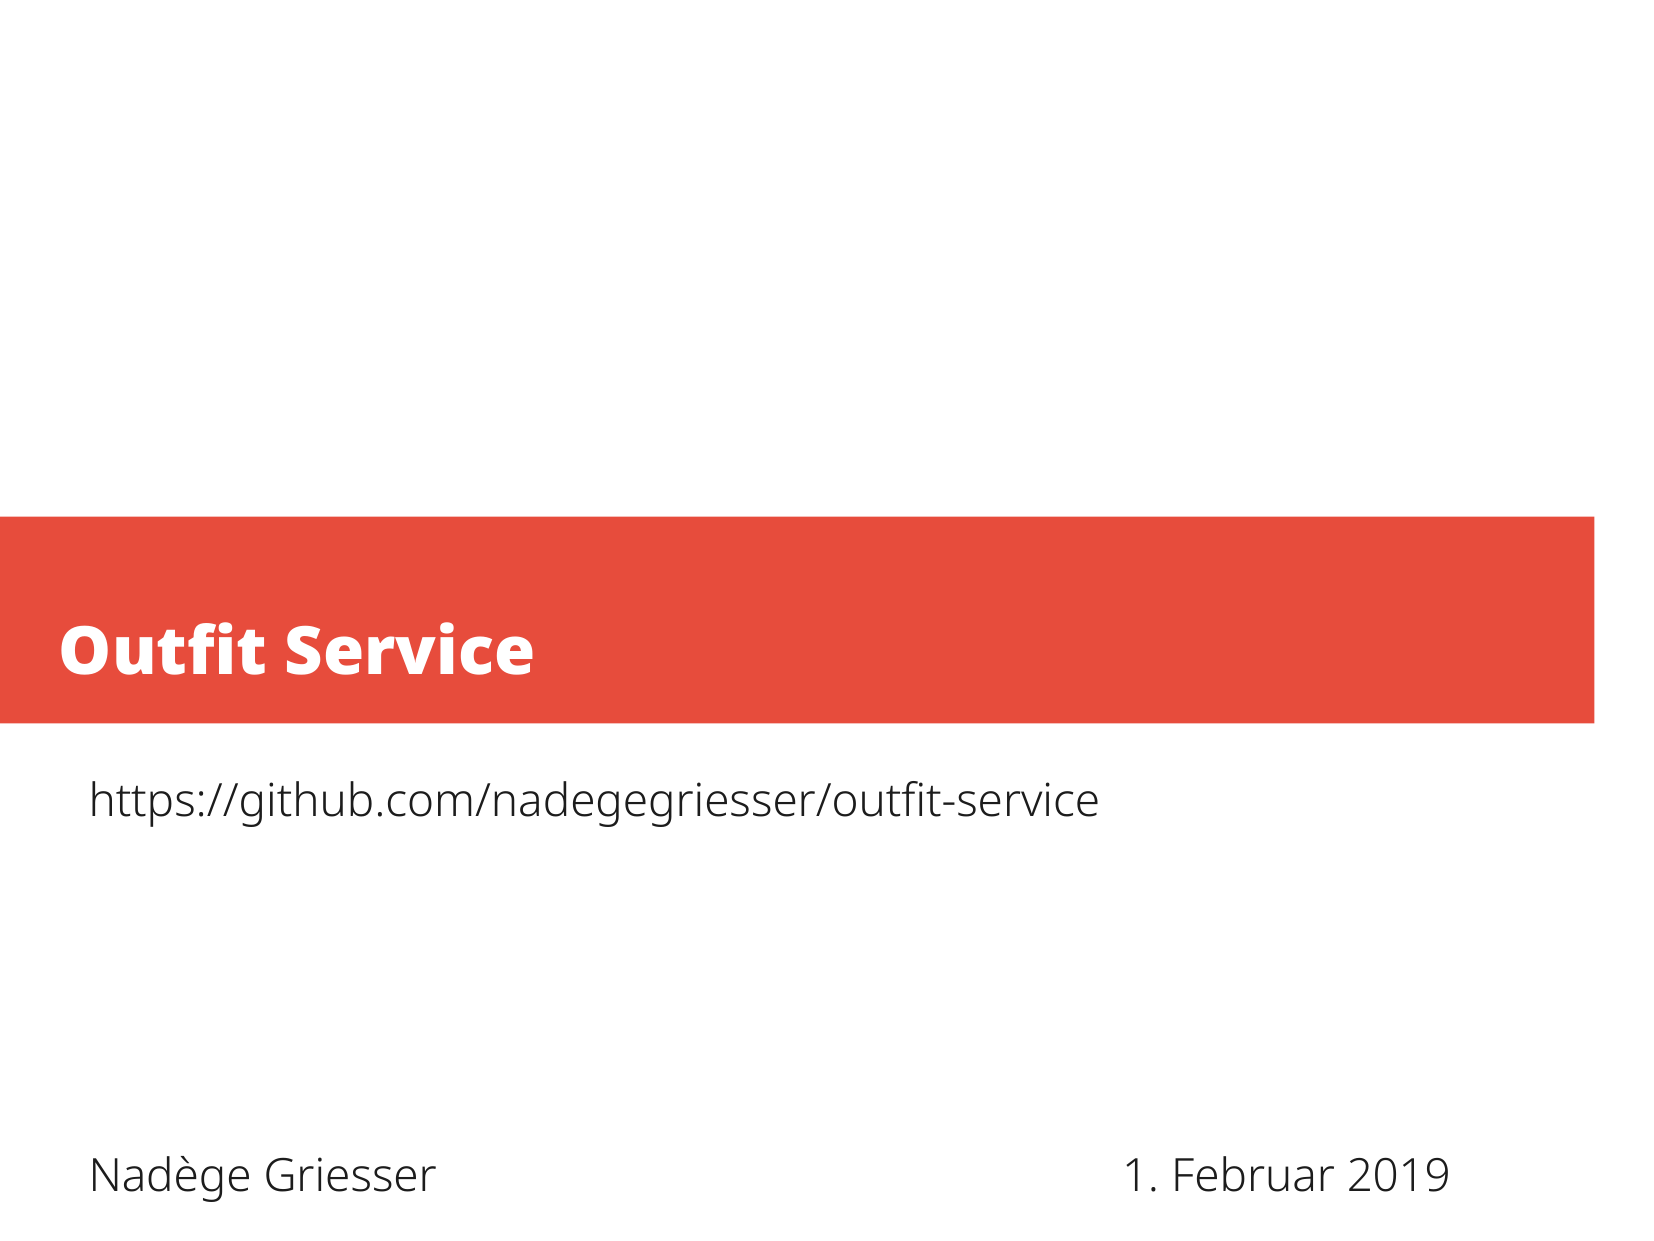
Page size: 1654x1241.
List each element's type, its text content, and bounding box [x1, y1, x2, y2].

subtitle https://github.com/nadegegriesser/outfit-service Nadège Griesser 1. Februar 2019 [88, 767, 1595, 1182]
title Outfit Service [59, 546, 1595, 694]
